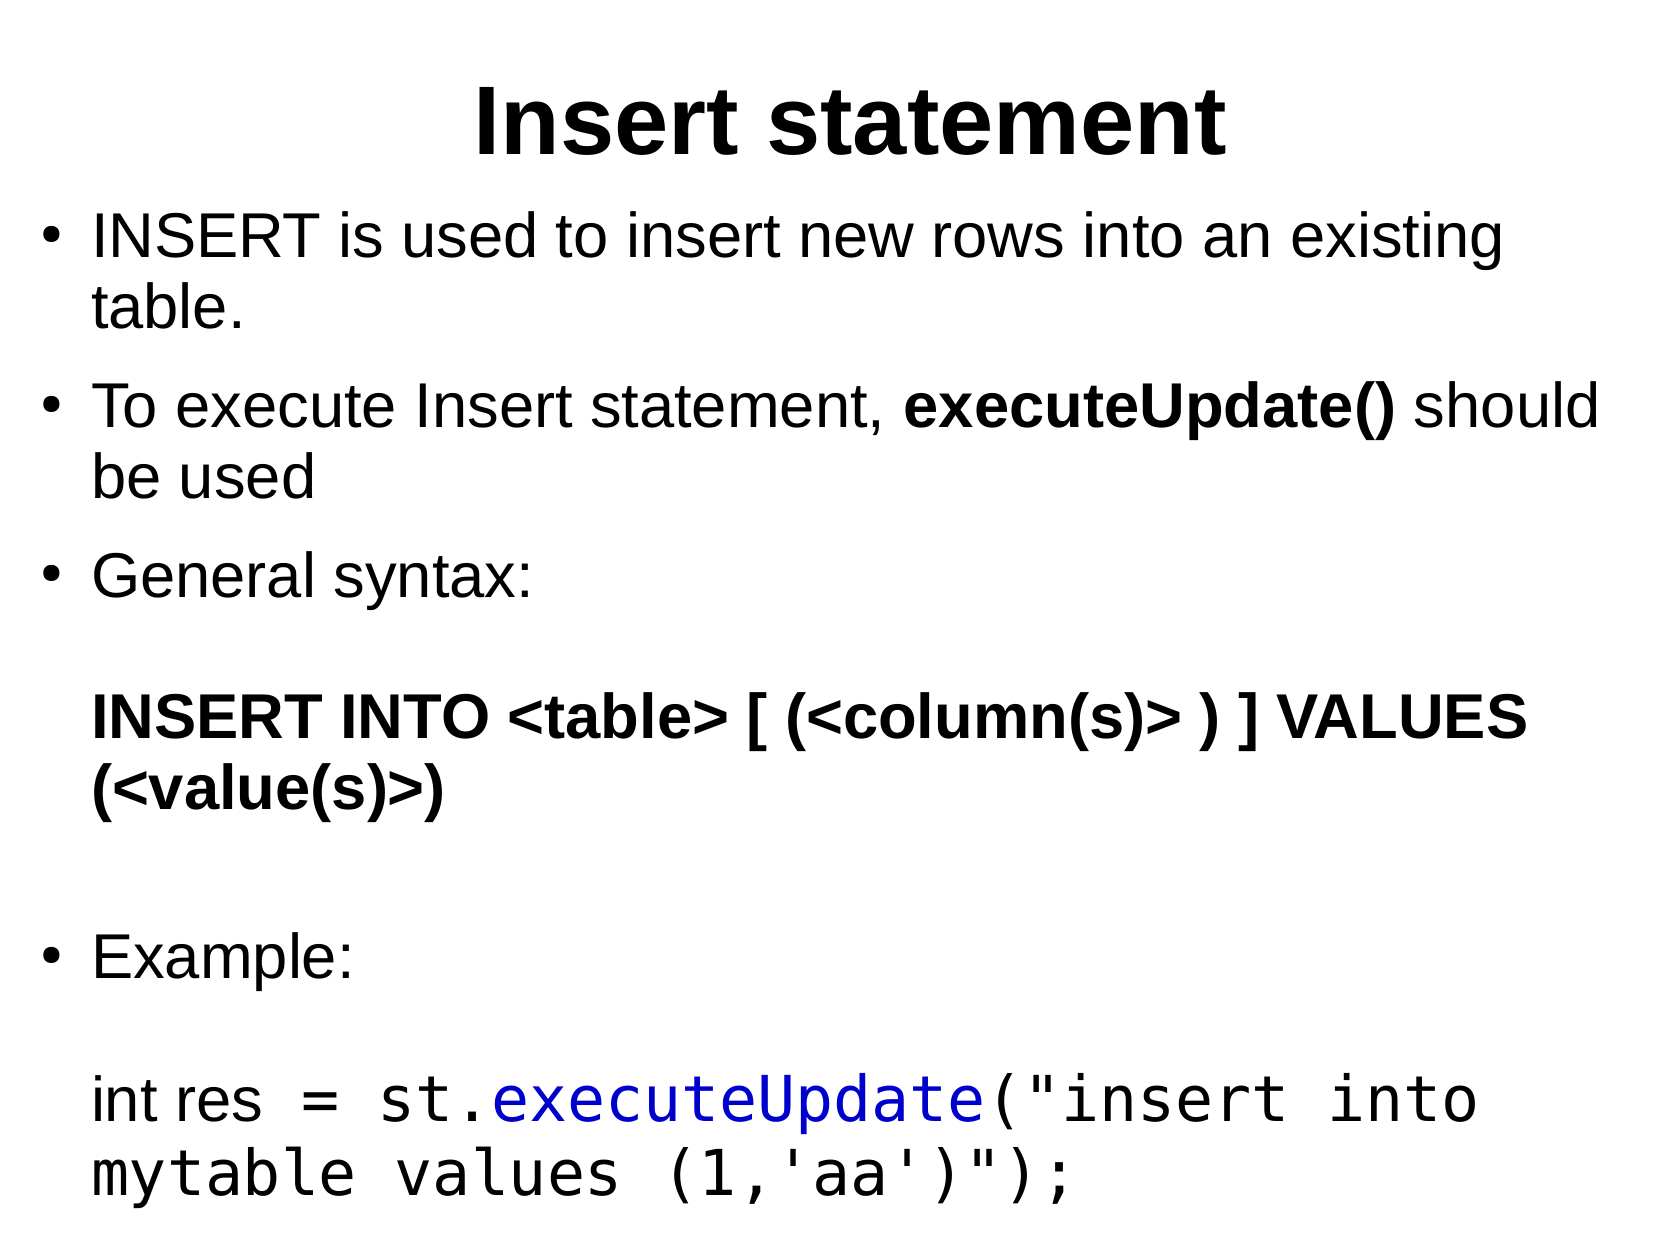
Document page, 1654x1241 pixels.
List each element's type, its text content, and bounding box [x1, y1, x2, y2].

list INSERT is used to insert new rows into an existing table. To execute Insert statement, executeUpdate() should be used General syntax: INSERT INTO <table> [ (<column(s)> ) ] VALUES (<value(s)>) Example: int res = st.executeUpdate("insert into mytable values (1,'aa')"); [23, 200, 1619, 1217]
title Insert statement [106, 40, 1595, 200]
